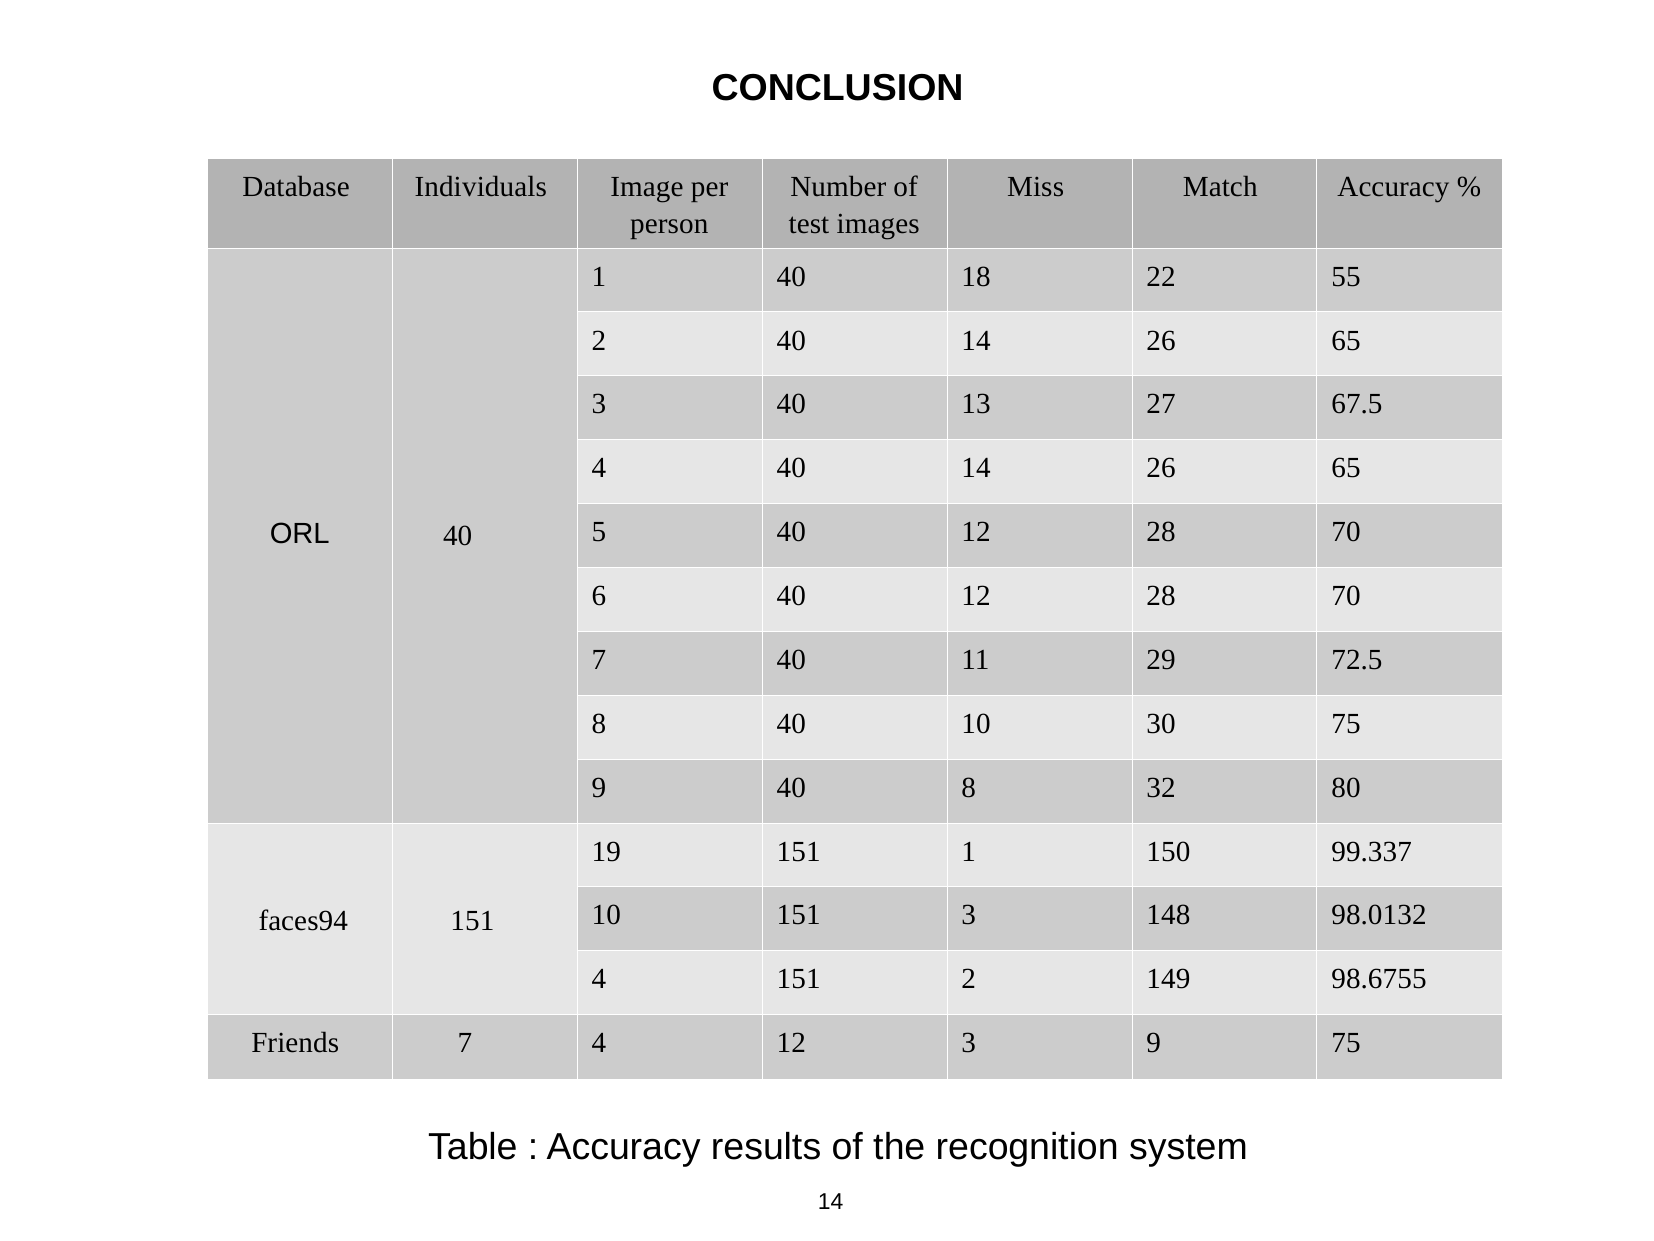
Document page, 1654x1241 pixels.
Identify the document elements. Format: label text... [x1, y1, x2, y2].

text_box 14 [803, 1181, 886, 1241]
table_cell 28 [1133, 504, 1316, 567]
table_cell 2 [948, 951, 1132, 1014]
table_cell ORL [208, 249, 392, 823]
table_cell 4 [578, 440, 762, 503]
table_cell 4 [578, 951, 762, 1014]
table_cell 70 [1317, 504, 1502, 567]
table_cell 70 [1317, 568, 1502, 631]
table_cell 99.337 [1317, 824, 1502, 886]
text_box CONCLUSION [696, 59, 1630, 116]
table_cell 32 [1133, 760, 1316, 823]
table_cell 72.5 [1317, 632, 1502, 695]
table_cell 3 [948, 1015, 1132, 1079]
table_cell 40 [763, 312, 947, 375]
table_cell 28 [1133, 568, 1316, 631]
table_cell 40 [763, 568, 947, 631]
table_cell 10 [948, 696, 1132, 759]
table_header Accuracy % [1317, 159, 1502, 248]
table_cell 8 [578, 696, 762, 759]
table_cell 151 [763, 887, 947, 950]
table_header Individuals [393, 159, 577, 248]
table_cell 5 [578, 504, 762, 567]
table_cell 40 [763, 632, 947, 695]
table_cell 2 [578, 312, 762, 375]
table_cell 65 [1317, 440, 1502, 503]
table_cell 80 [1317, 760, 1502, 823]
table_cell 29 [1133, 632, 1316, 695]
table_cell 75 [1317, 1015, 1502, 1079]
table_cell 12 [948, 504, 1132, 567]
table_cell 9 [578, 760, 762, 823]
table_cell 98.6755 [1317, 951, 1502, 1014]
table_cell 27 [1133, 376, 1316, 439]
table_cell 13 [948, 376, 1132, 439]
table_cell 40 [763, 249, 947, 311]
table_cell 14 [948, 440, 1132, 503]
table_cell 8 [948, 760, 1132, 823]
table_cell 22 [1133, 249, 1316, 311]
table_cell 75 [1317, 696, 1502, 759]
table_cell 40 [763, 696, 947, 759]
table_cell 4 [578, 1015, 762, 1079]
table_cell 12 [763, 1015, 947, 1079]
table_cell 14 [948, 312, 1132, 375]
table_cell 19 [578, 824, 762, 886]
table_header Database [208, 159, 392, 248]
table_header Match [1133, 159, 1316, 248]
table_cell 40 [763, 504, 947, 567]
table_cell 148 [1133, 887, 1316, 950]
table_cell 40 [763, 440, 947, 503]
table_header Miss [948, 159, 1132, 248]
table_cell 1 [578, 249, 762, 311]
table_cell 3 [948, 887, 1132, 950]
table_cell 7 [393, 1015, 577, 1079]
text_box Table : Accuracy results of the recognition system [413, 1117, 1323, 1217]
table_cell 26 [1133, 312, 1316, 375]
table_cell 65 [1317, 312, 1502, 375]
table_header Number of test images [763, 159, 947, 248]
table_cell 7 [578, 632, 762, 695]
table_cell 9 [1133, 1015, 1316, 1079]
table_cell 40 [763, 760, 947, 823]
table_cell Friends [208, 1015, 392, 1079]
table_cell 12 [948, 568, 1132, 631]
table_cell 149 [1133, 951, 1316, 1014]
table_cell 10 [578, 887, 762, 950]
table_cell 11 [948, 632, 1132, 695]
table_cell 18 [948, 249, 1132, 311]
table_cell 1 [948, 824, 1132, 886]
table_cell 26 [1133, 440, 1316, 503]
table_cell 151 [393, 824, 577, 1014]
table_header Image per person [578, 159, 762, 248]
table_cell 151 [763, 824, 947, 886]
table_cell 30 [1133, 696, 1316, 759]
table_cell 98.0132 [1317, 887, 1502, 950]
table_cell 150 [1133, 824, 1316, 886]
table_cell 151 [763, 951, 947, 1014]
table_cell 40 [763, 376, 947, 439]
table_cell 3 [578, 376, 762, 439]
table_cell faces94 [208, 824, 392, 1014]
table_cell 40 [393, 249, 577, 823]
table_cell 55 [1317, 249, 1502, 311]
table_cell 67.5 [1317, 376, 1502, 439]
table_cell 6 [578, 568, 762, 631]
